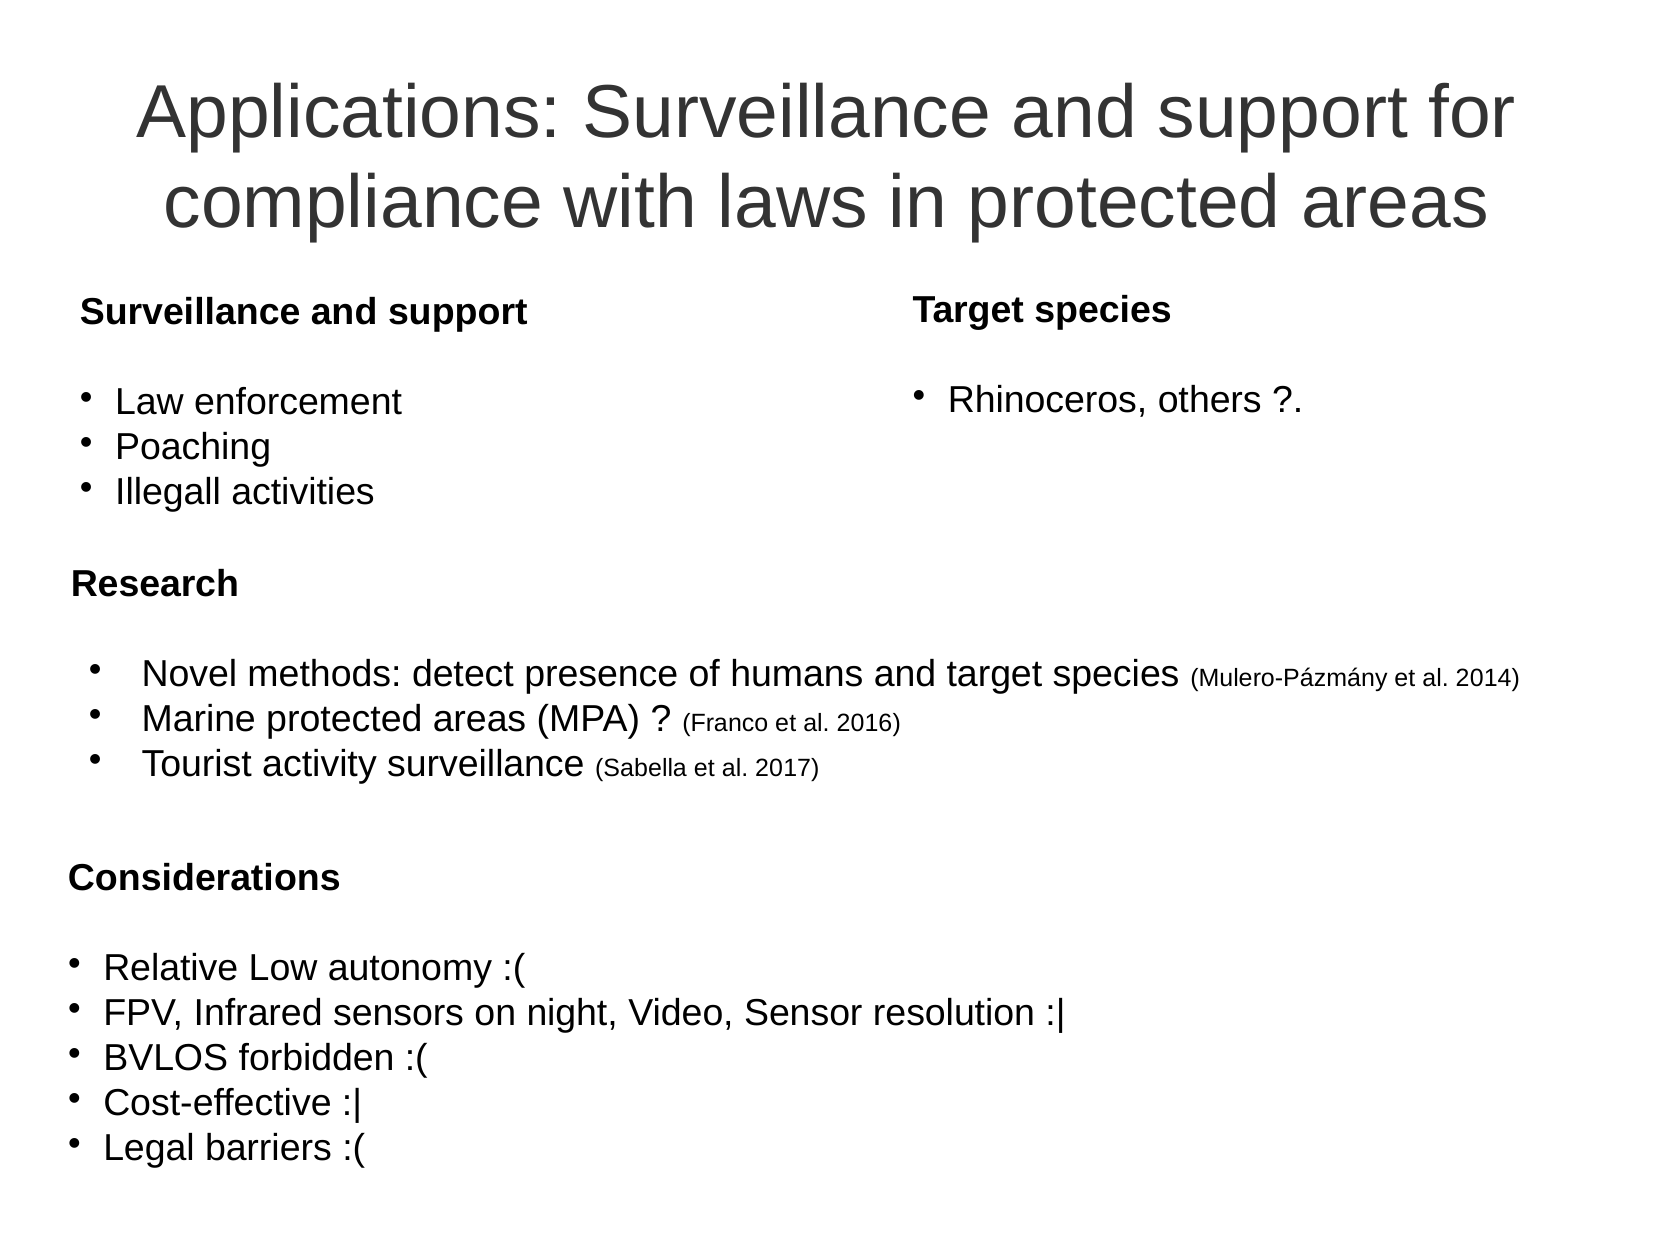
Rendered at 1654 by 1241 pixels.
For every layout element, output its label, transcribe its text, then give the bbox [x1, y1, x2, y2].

text_box Considerations Relative Low autonomy :( FPV, Infrared sensors on night, Video, Sensor resolution :| BVLOS forbidden :( Cost-effective :| Legal barriers :( [53, 846, 1548, 1140]
text_box Research Novel methods: detect presence of humans and target species (Mulero-Pázmány et al. 2014) Marine protected areas (MPA) ? (Franco et al. 2016) Tourist activity surveillance (Sabella et al. 2017) [70, 513, 1595, 798]
text_box Target species Rhinoceros, others ?. [897, 277, 1654, 419]
text_box Surveillance and support Law enforcement Poaching Illegall activities [64, 280, 833, 574]
text_box Applications: Surveillance and support for compliance with laws in protected areas [82, 49, 1571, 257]
